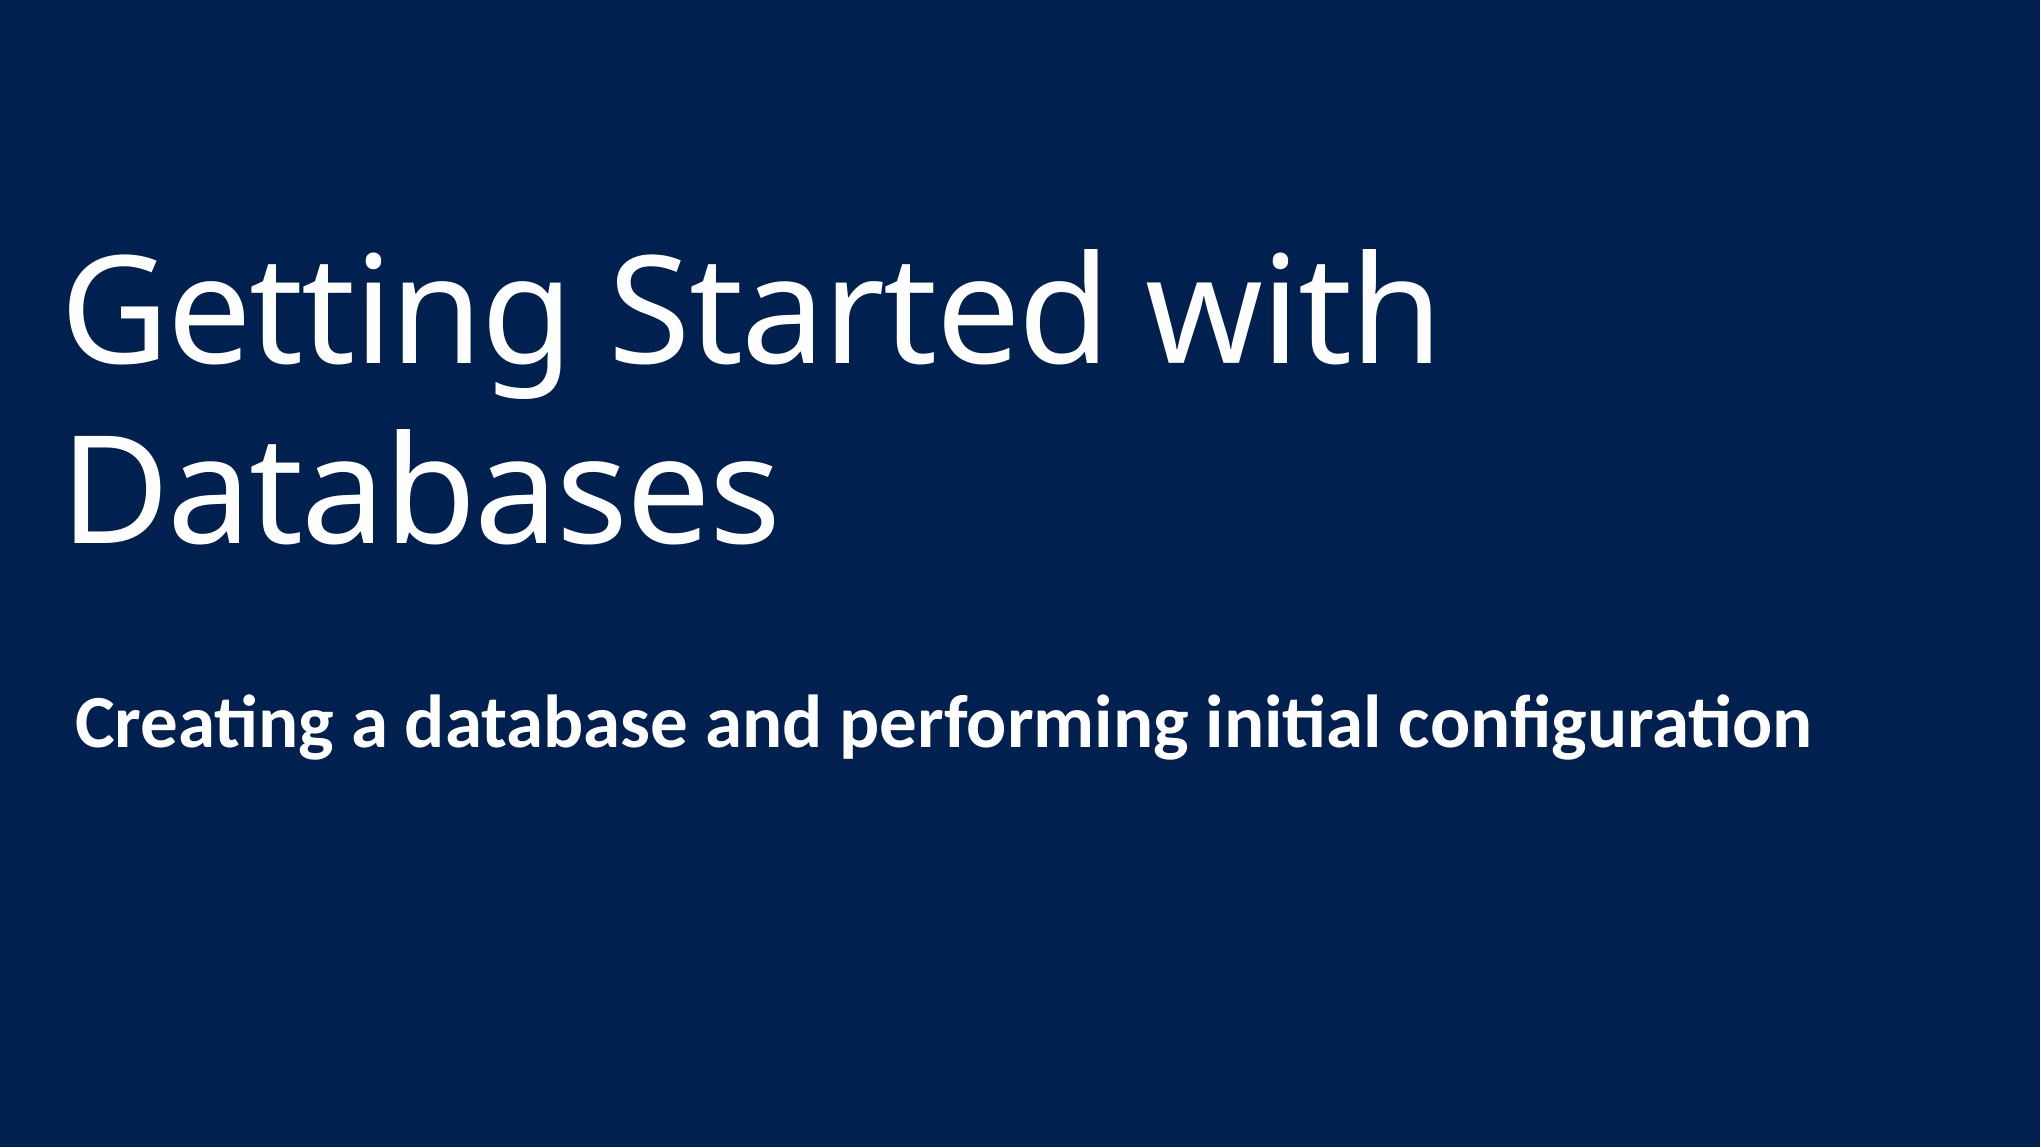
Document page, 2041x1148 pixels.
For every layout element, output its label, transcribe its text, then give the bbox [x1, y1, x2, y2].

list Creating a database and performing initial configuration [45, 648, 1908, 1148]
title Getting Started with Databases [45, 198, 1983, 520]
